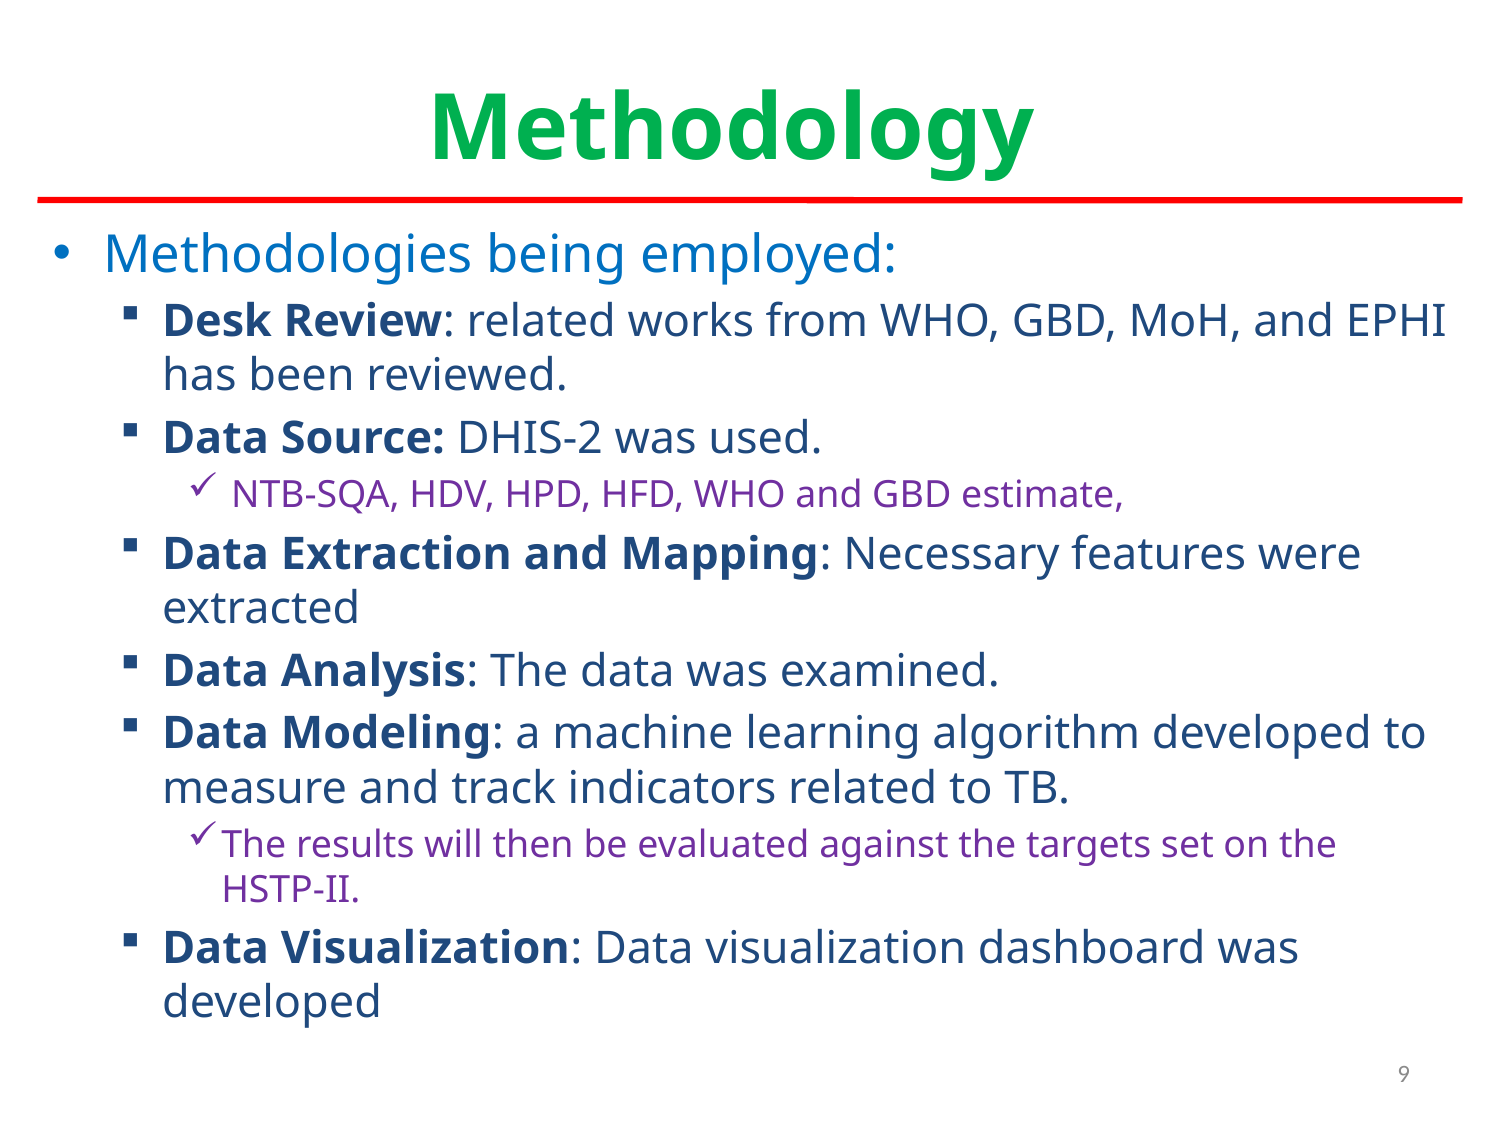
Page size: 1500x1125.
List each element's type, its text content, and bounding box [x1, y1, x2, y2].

title Methodology [37, 45, 1425, 200]
list Methodologies being employed: Desk Review: related works from WHO, GBD, MoH, and EPHI has been reviewed. Data Source: DHIS-2 was used. NTB-SQA, HDV, HPD, HFD, WHO and GBD estimate, Data Extraction and Mapping: Necessary features were extracted Data Analysis: The data was examined. Data Modeling: a machine learning algorithm developed to measure and track indicators related to TB. The results will then be evaluated against the targets set on the HSTP-II. Data Visualization: Data visualization dashboard was developed [37, 212, 1463, 1038]
